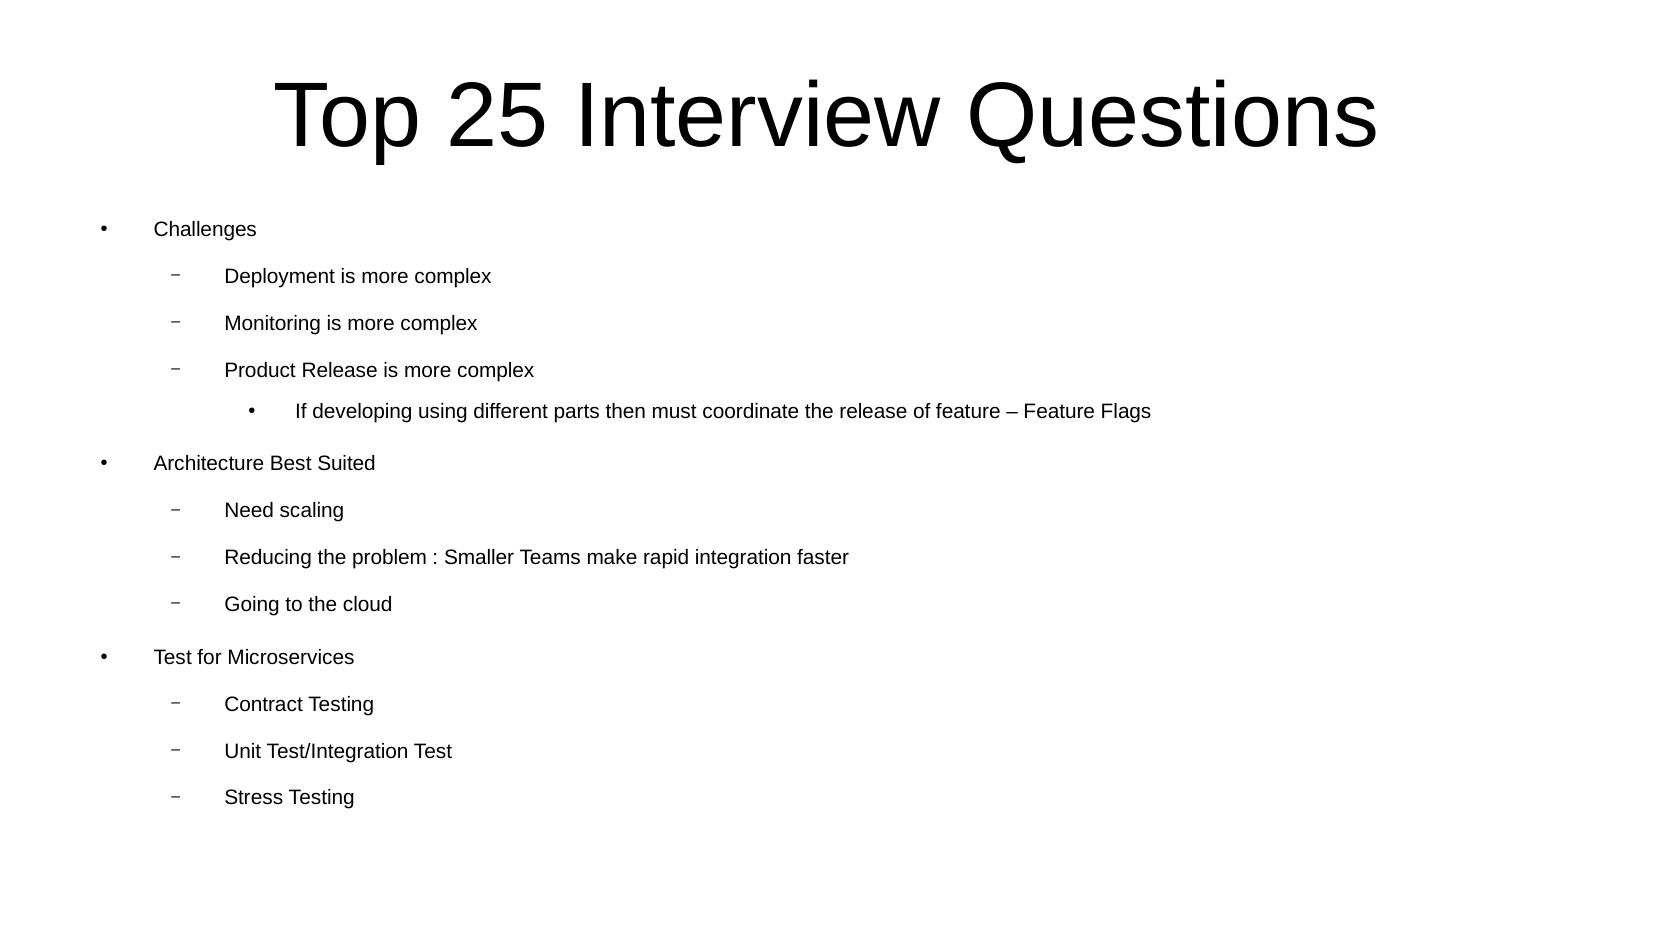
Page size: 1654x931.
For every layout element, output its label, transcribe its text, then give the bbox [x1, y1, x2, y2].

list Challenges Deployment is more complex Monitoring is more complex Product Release is more complex If developing using different parts then must coordinate the release of feature – Feature Flags Architecture Best Suited Need scaling Reducing the problem : Smaller Teams make rapid integration faster Going to the cloud Test for Microservices Contract Testing Unit Test/Integration Test Stress Testing [82, 217, 1636, 901]
title Top 25 Interview Questions [82, 37, 1571, 193]
